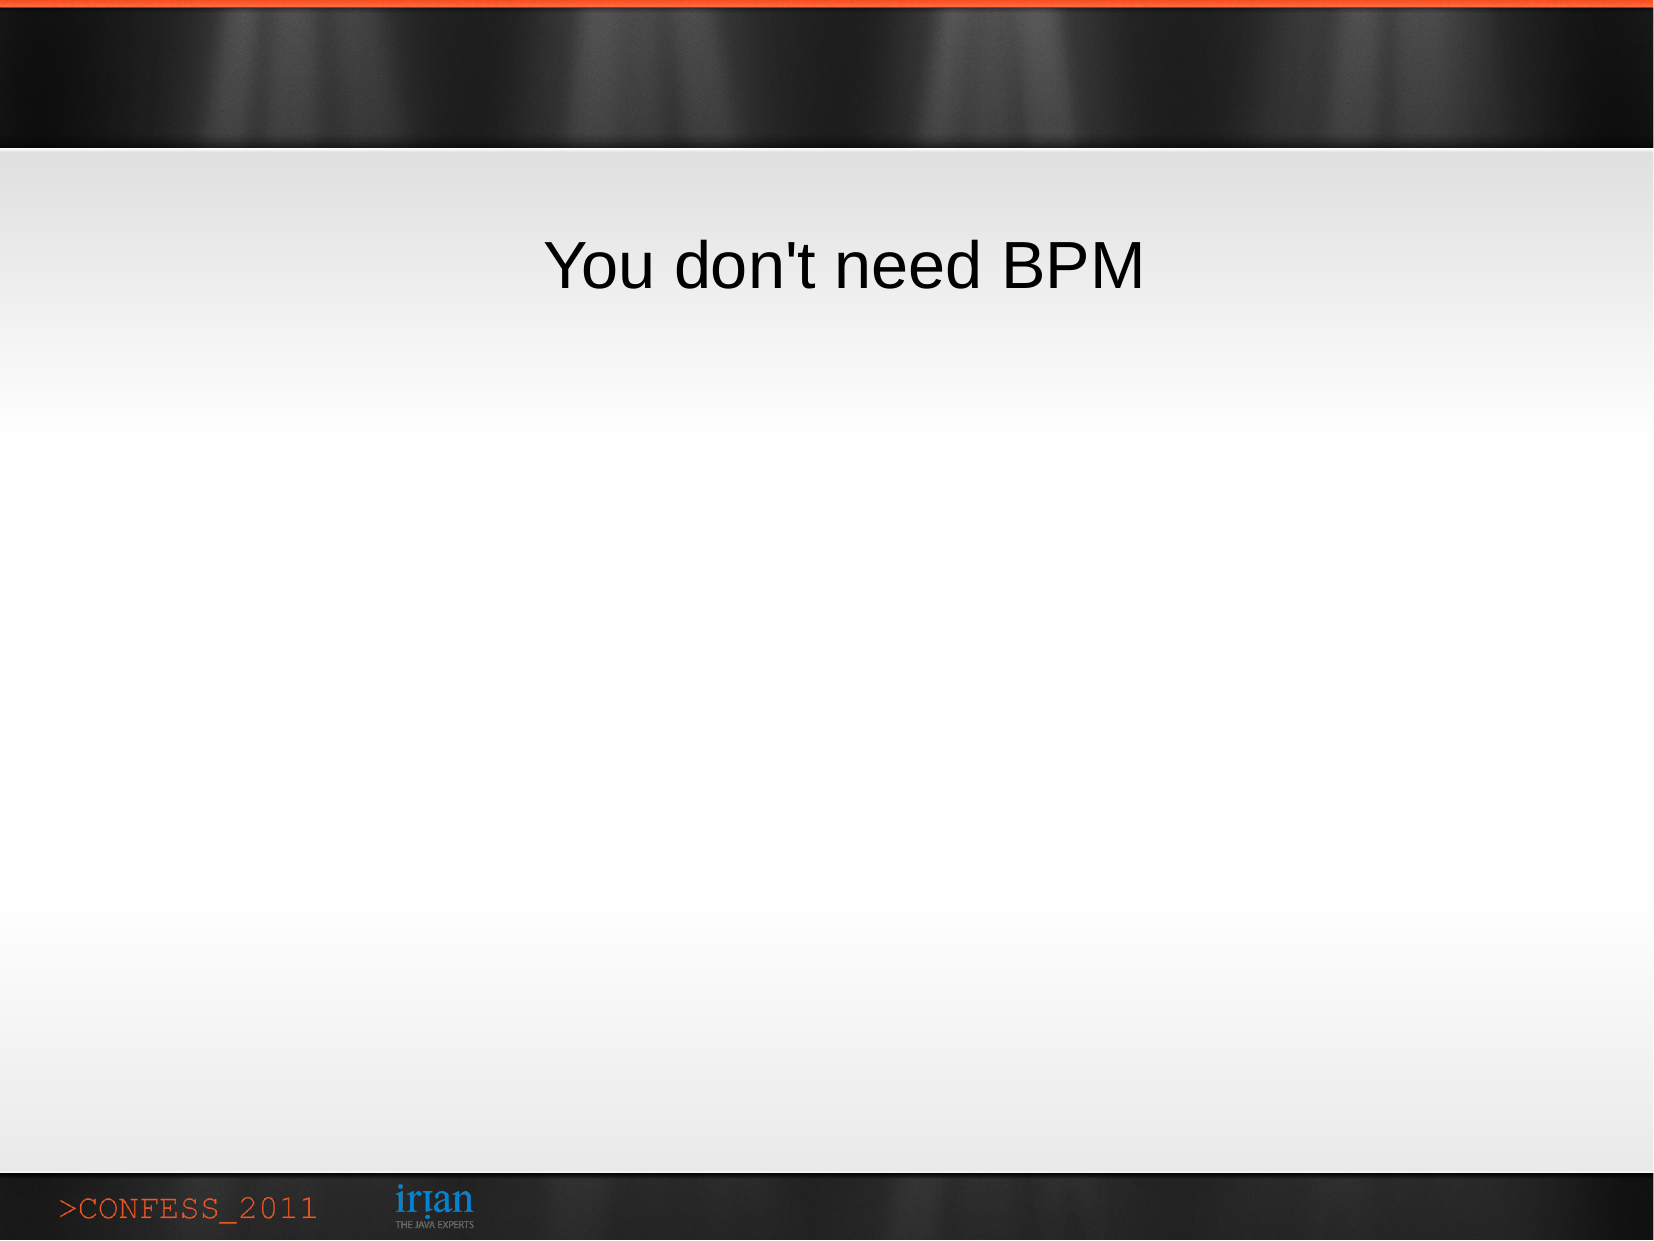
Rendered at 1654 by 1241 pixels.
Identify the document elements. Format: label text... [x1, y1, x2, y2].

subtitle You don't need BPM [100, 6, 1589, 1125]
picture [0, 0, 1654, 1240]
